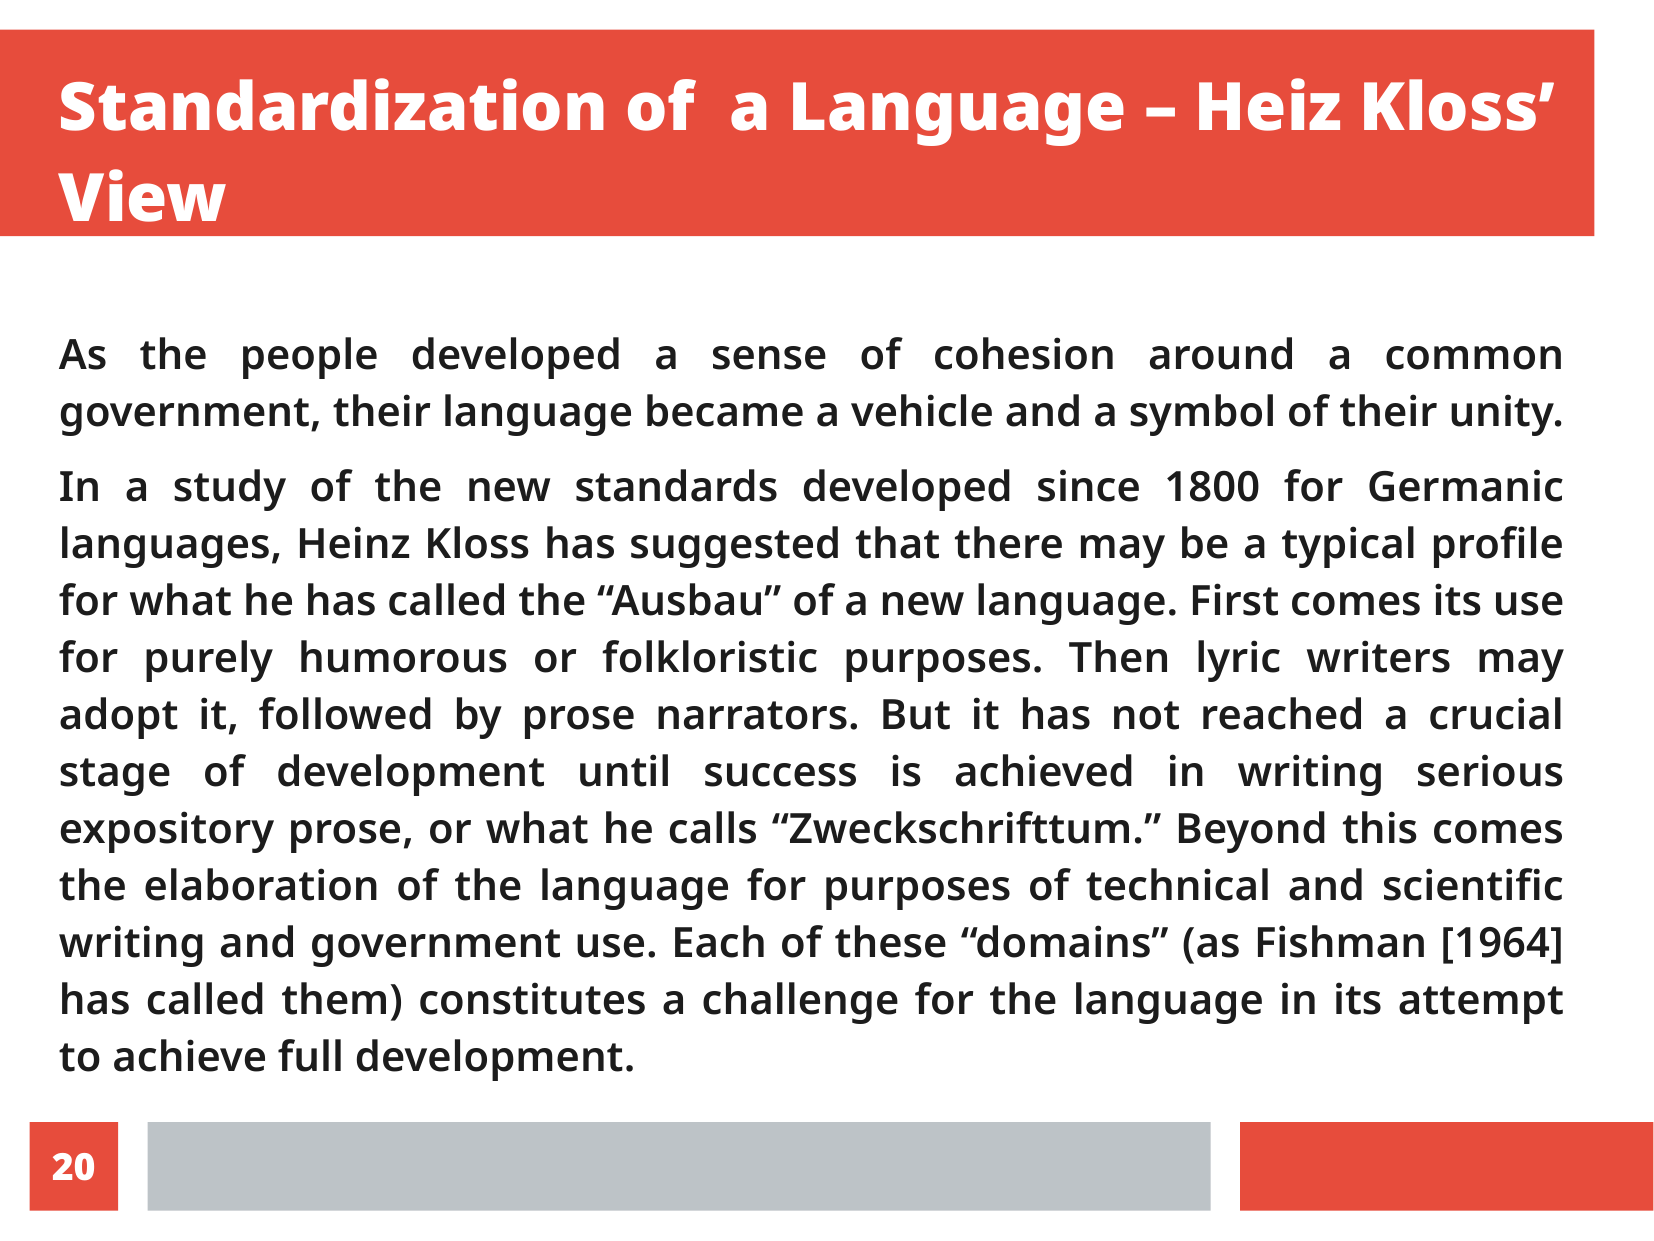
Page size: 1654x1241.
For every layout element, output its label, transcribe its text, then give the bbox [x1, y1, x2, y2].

title Standardization of a Language – Heiz Kloss’ View [59, 59, 1595, 207]
list As the people developed a sense of cohesion around a common government, their language became a vehicle and a symbol of their unity. In a study of the new standards developed since 1800 for Germanic languages, Heinz Kloss has suggested that there may be a typical profile for what he has called the “Ausbau” of a new language. First comes its use for purely humorous or folkloristic purposes. Then lyric writers may adopt it, followed by prose narrators. But it has not reached a crucial stage of development until success is achieved in writing serious expository prose, or what he calls “Zweckschrifttum.” Beyond this comes the elaboration of the language for purposes of technical and scientific writing and government use. Each of these “domains” (as Fishman [1964] has called them) constitutes a challenge for the language in its attempt to achieve full development. [59, 324, 1565, 1093]
